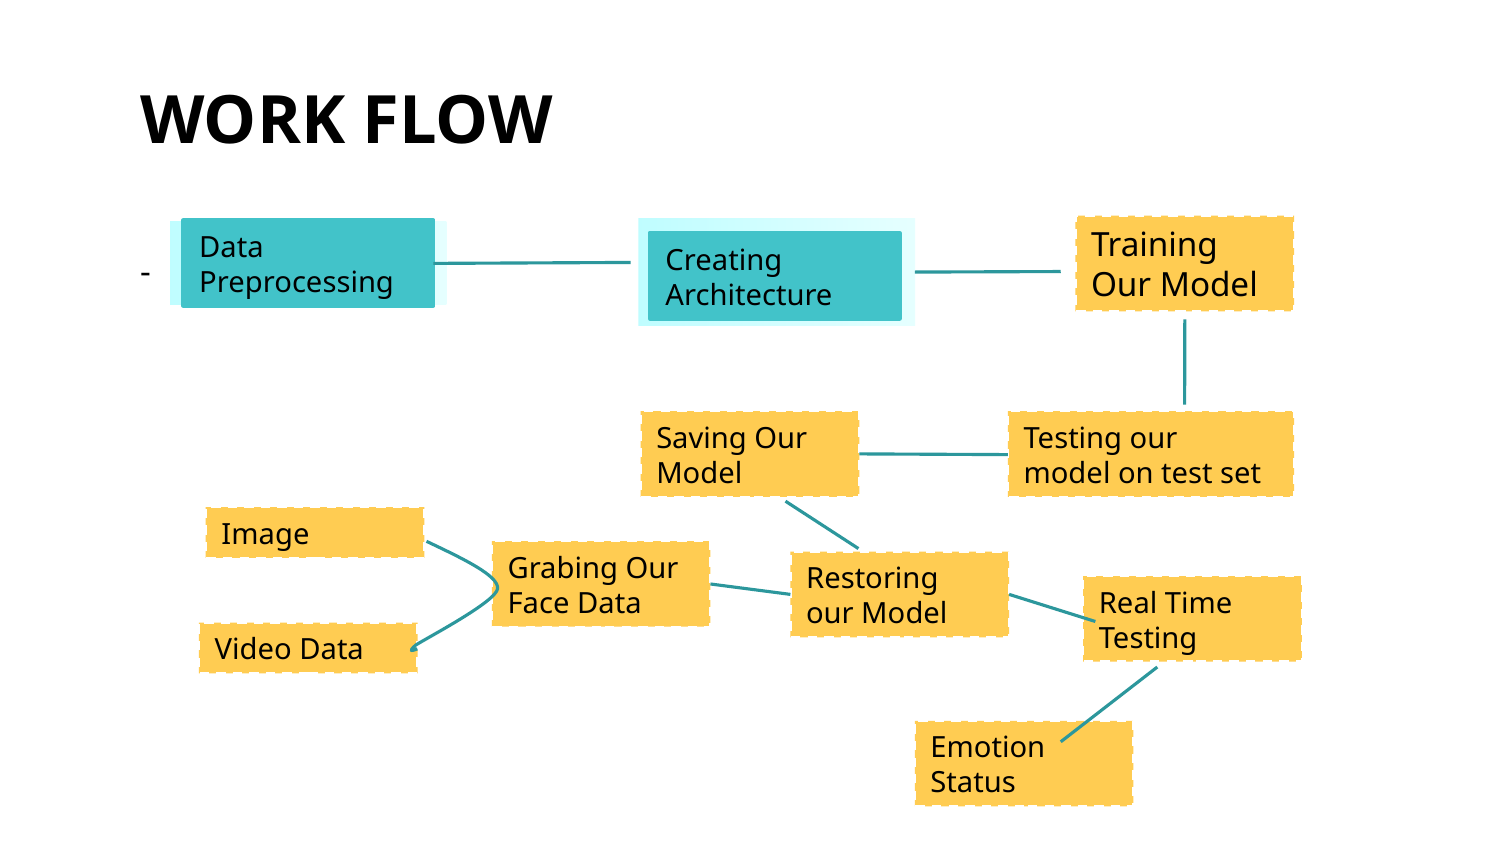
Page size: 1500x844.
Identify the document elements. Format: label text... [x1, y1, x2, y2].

text_box Testing our model on test set [1007, 411, 1295, 497]
list - [125, 234, 1375, 735]
text_box [638, 218, 916, 326]
title WORK FLOW [125, 23, 1375, 165]
text_box Saving Our Model [640, 411, 860, 497]
text_box Restoring our Model [790, 551, 1010, 638]
text_box [434, 265, 447, 305]
text_box Creating Architecture [649, 232, 900, 319]
text_box Emotion Status [914, 720, 1134, 807]
text_box [434, 221, 447, 261]
text_box Grabing Our Face Data [491, 541, 711, 627]
text_box Data Preprocessing [183, 220, 434, 306]
text_box Image [205, 507, 425, 558]
text_box Real Time Testing [1083, 576, 1302, 662]
text_box Training Our Model [1075, 215, 1295, 312]
text_box [170, 221, 183, 305]
text_box Video Data [198, 622, 418, 674]
